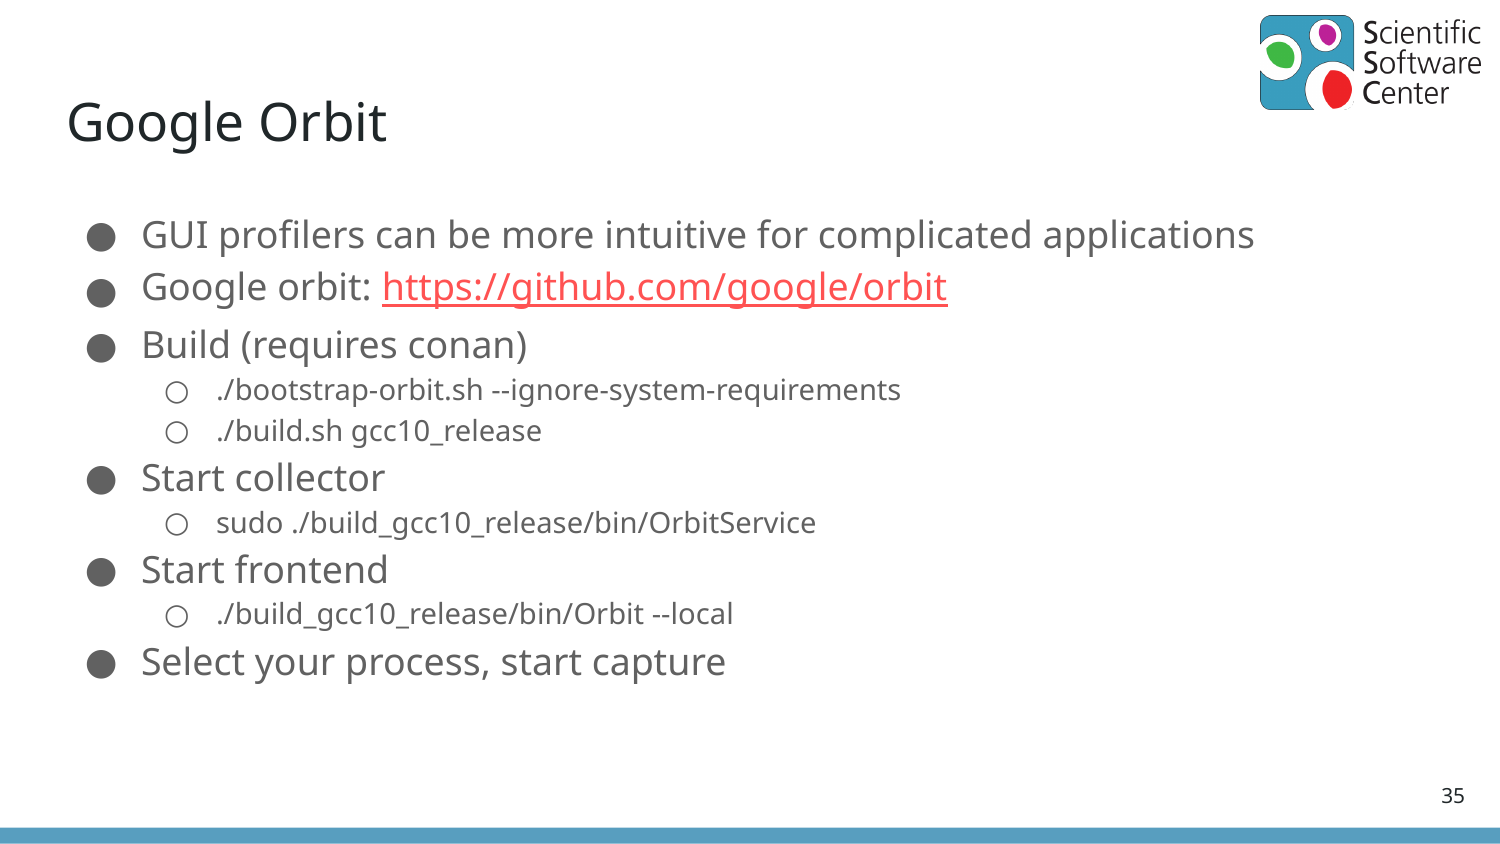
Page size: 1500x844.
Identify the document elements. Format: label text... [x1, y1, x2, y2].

title Google Orbit [51, 72, 1449, 167]
picture [1260, 15, 1481, 110]
slide_number <number> [1389, 764, 1480, 830]
list GUI profilers can be more intuitive for complicated applications Google orbit: https://github.com/google/orbit Build (requires conan) ./bootstrap-orbit.sh --ignore-system-requirements ./build.sh gcc10_release Start collector sudo ./build_gcc10_release/bin/OrbitService Start frontend ./build_gcc10_release/bin/Orbit --local Select your process, start capture [51, 189, 1449, 750]
